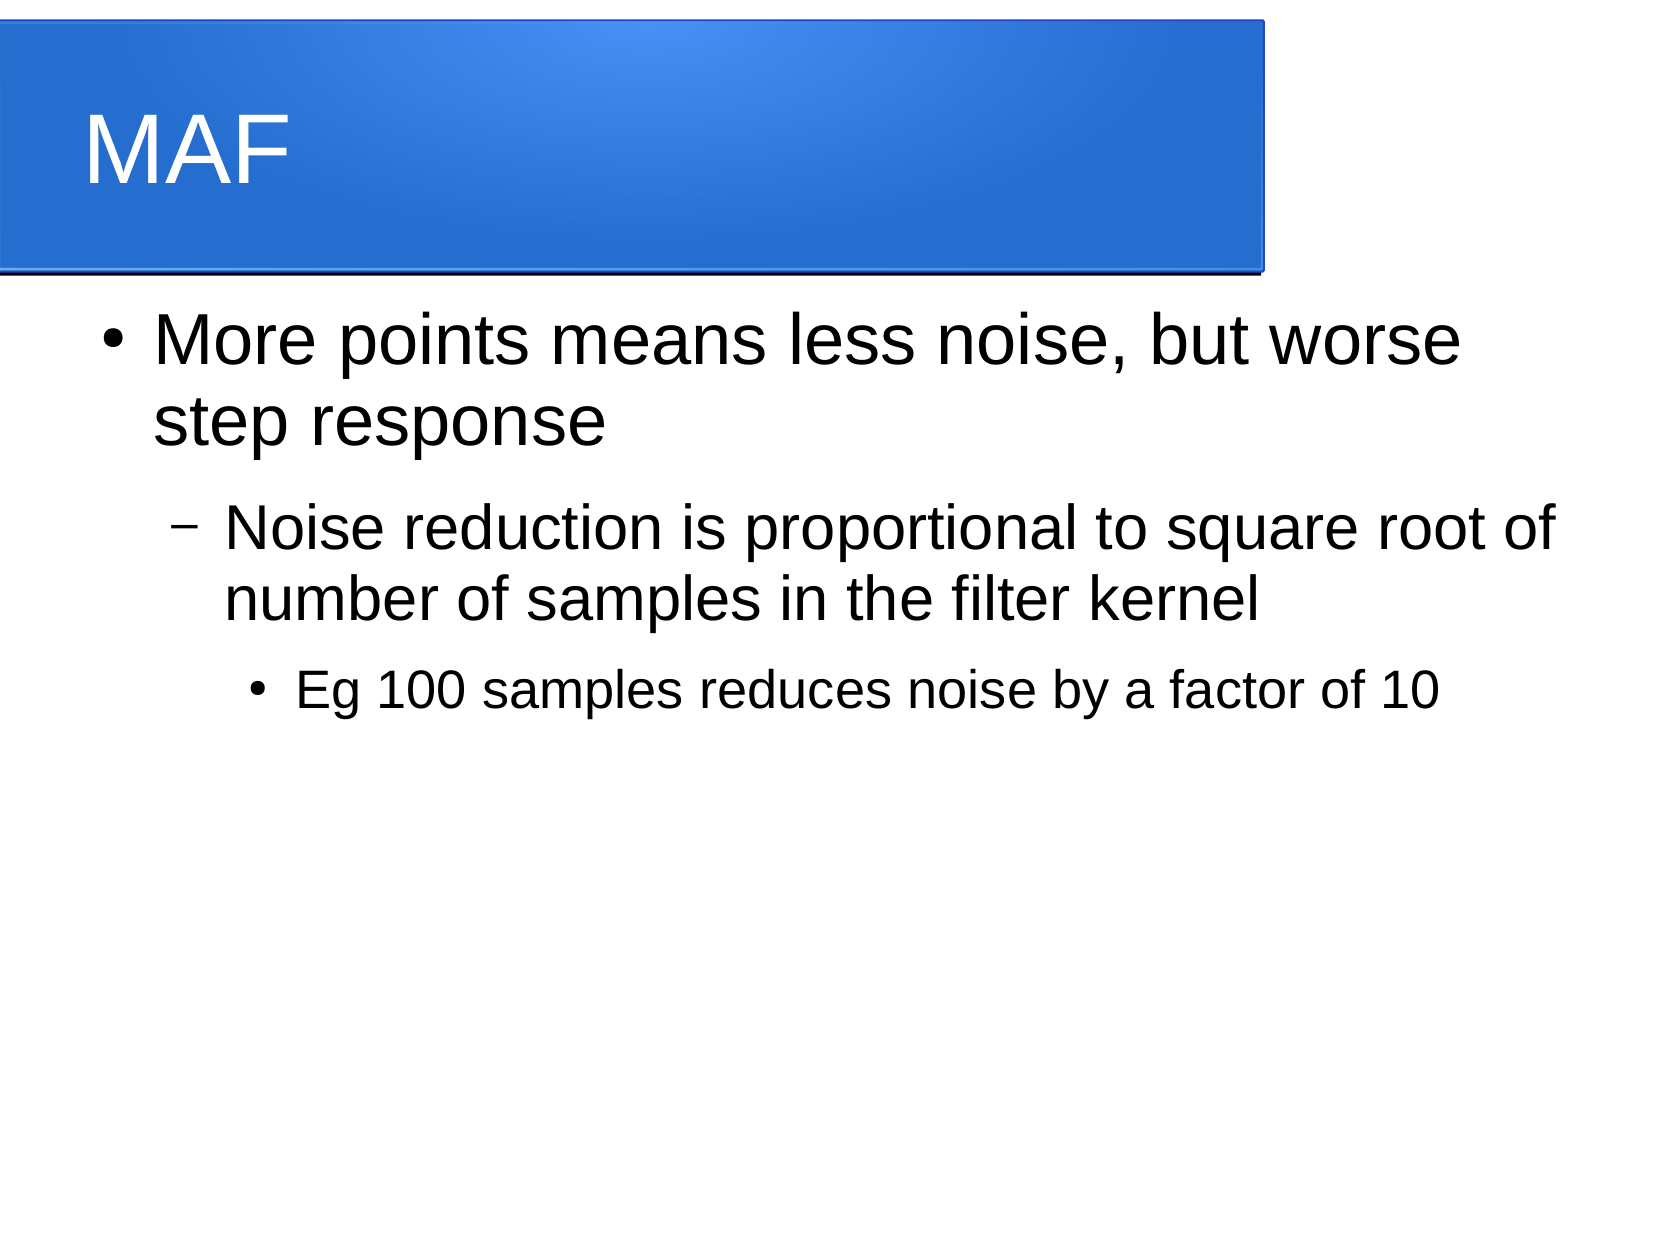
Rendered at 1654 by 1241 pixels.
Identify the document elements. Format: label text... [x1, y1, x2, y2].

list More points means less noise, but worse step response Noise reduction is proportional to square root of number of samples in the filter kernel Eg 100 samples reduces noise by a factor of 10 [82, 299, 1571, 1019]
title MAF [82, 47, 1235, 252]
